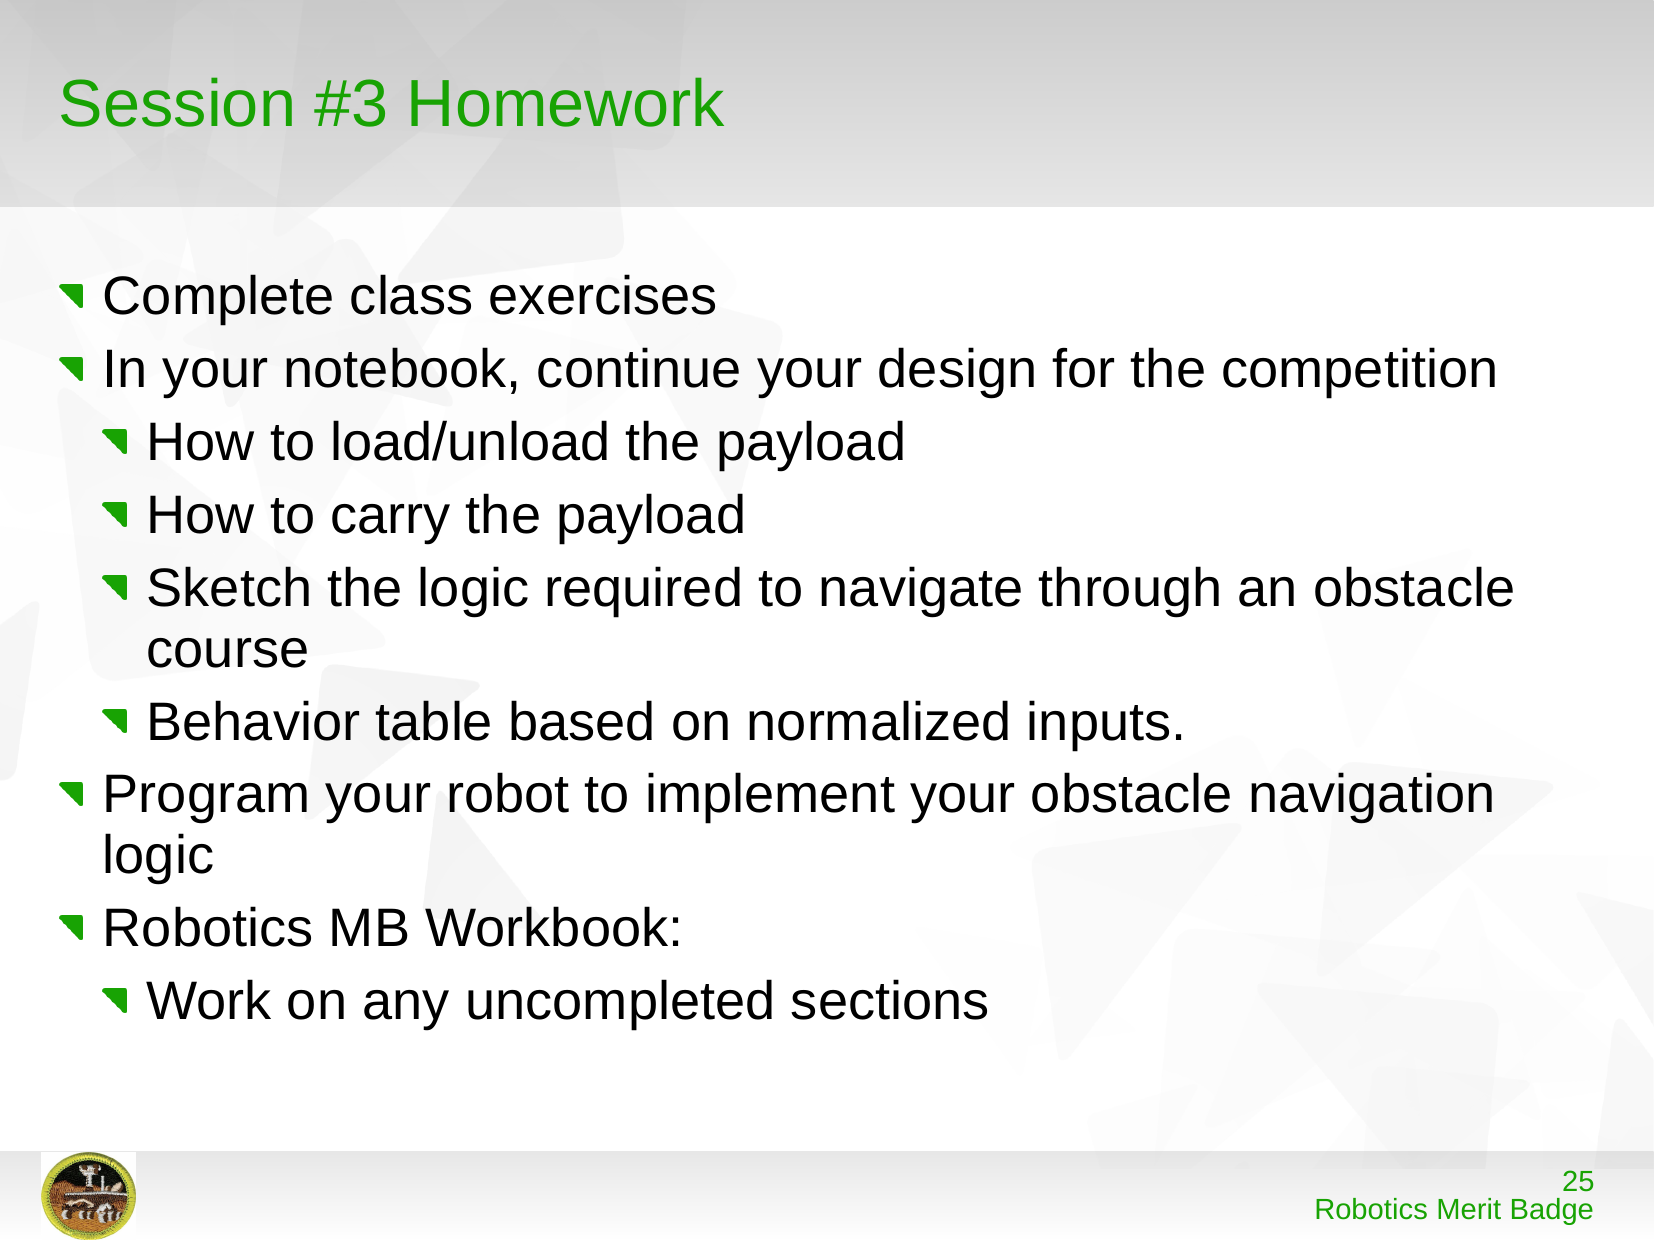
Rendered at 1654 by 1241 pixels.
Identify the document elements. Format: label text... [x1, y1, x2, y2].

picture [915, 548, 1654, 1169]
list Complete class exercises In your notebook, continue your design for the competition How to load/unload the payload How to carry the payload Sketch the logic required to navigate through an obstacle course Behavior table based on normalized inputs. Program your robot to implement your obstacle navigation logic Robotics MB Workbook: Work on any uncompleted sections [59, 265, 1595, 1031]
title Session #3 Homework [59, 29, 1595, 178]
picture [0, 0, 783, 931]
picture [41, 1152, 136, 1240]
